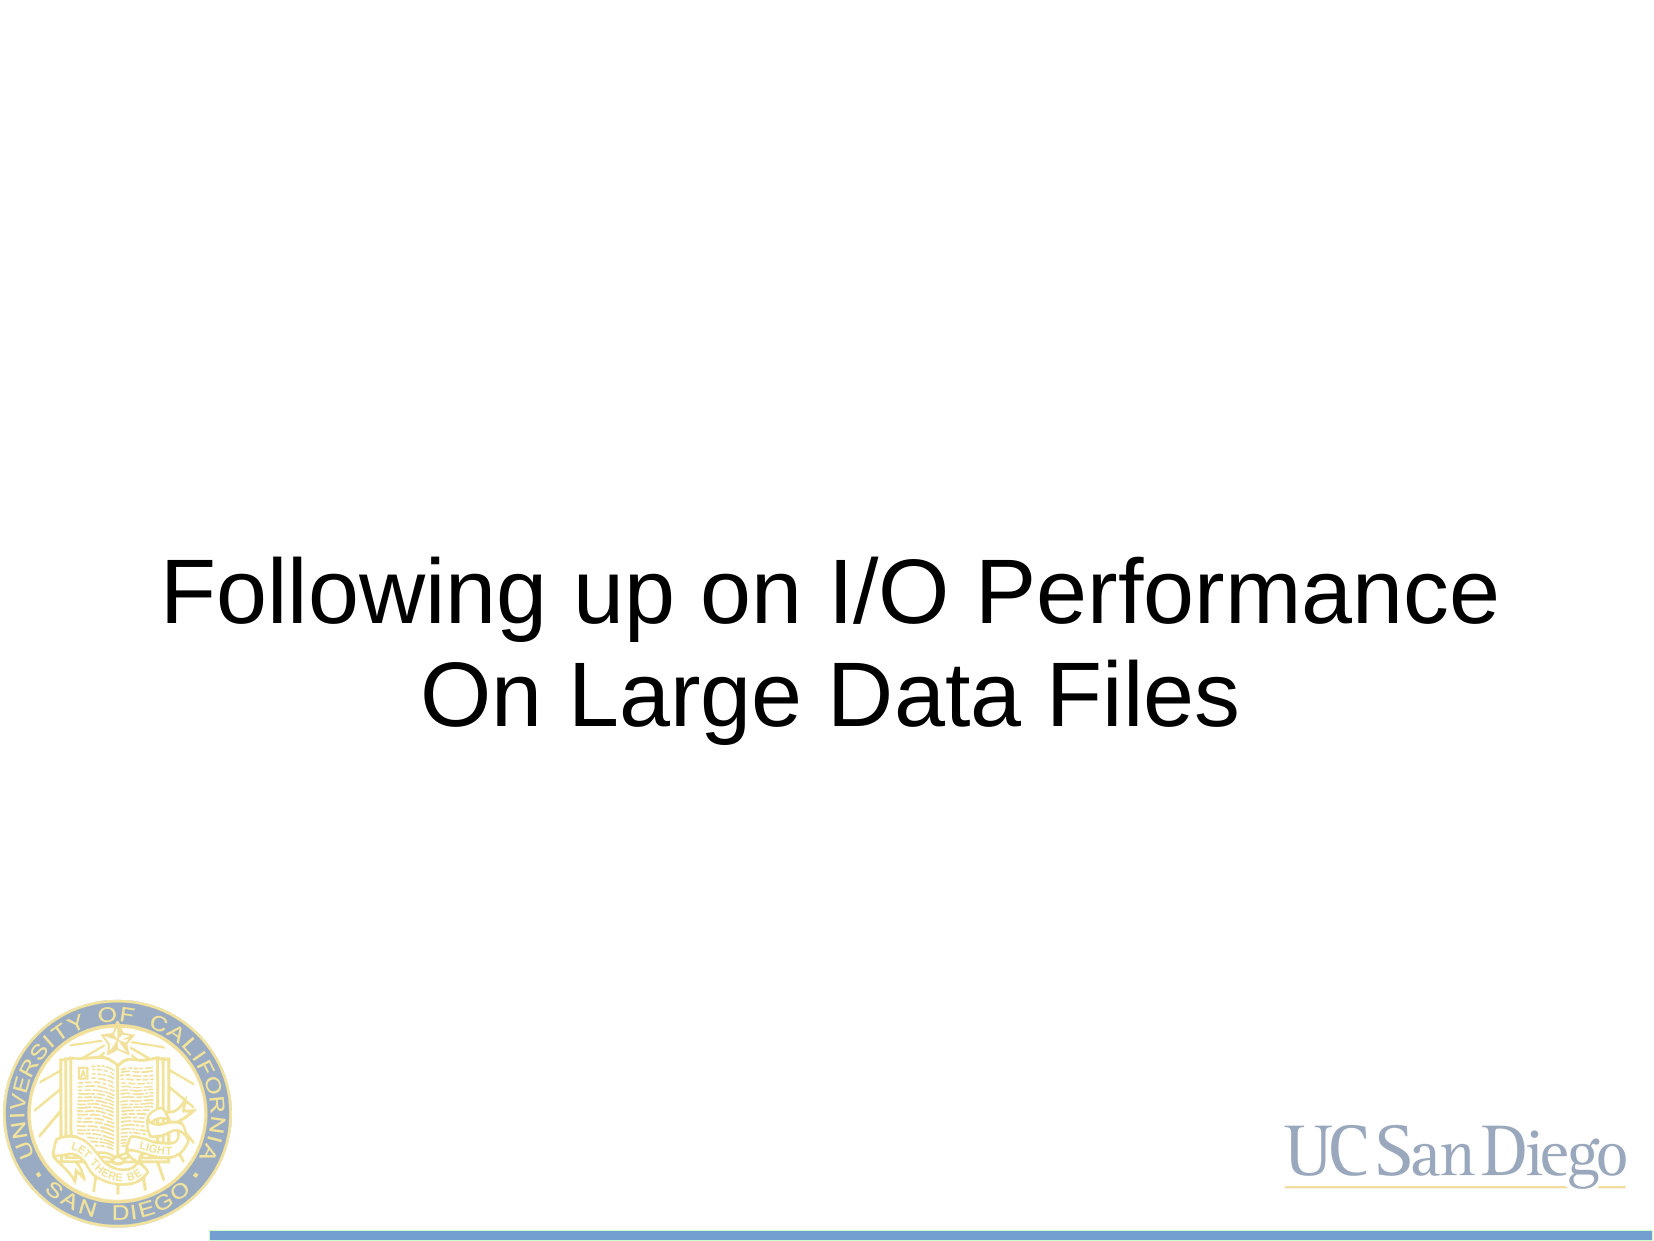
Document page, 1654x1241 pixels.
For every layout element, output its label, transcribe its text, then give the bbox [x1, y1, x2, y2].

text_box [209, 1230, 1653, 1241]
picture [1253, 1089, 1653, 1230]
picture [0, 995, 234, 1231]
title Following up on I/O Performance On Large Data Files [87, 540, 1576, 748]
